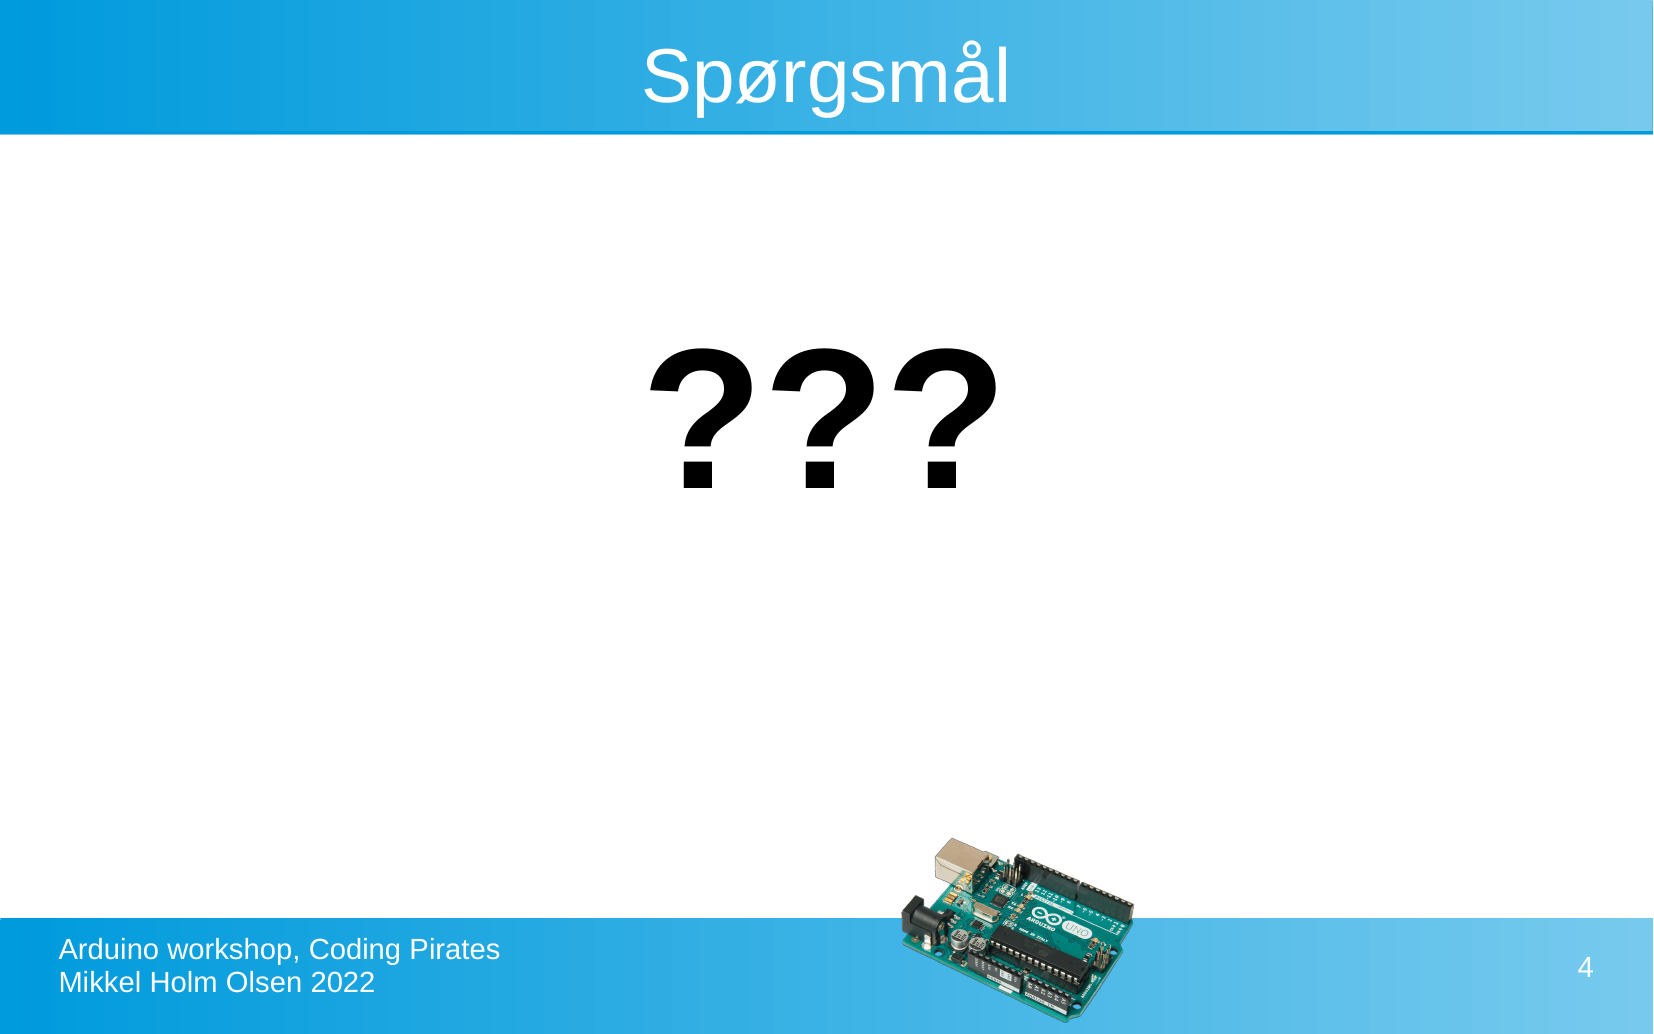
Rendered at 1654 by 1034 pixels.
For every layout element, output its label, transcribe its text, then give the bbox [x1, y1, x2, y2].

title Spørgsmål [58, 32, 1594, 120]
picture [900, 836, 1138, 1024]
text_box ??? [0, 300, 1651, 762]
